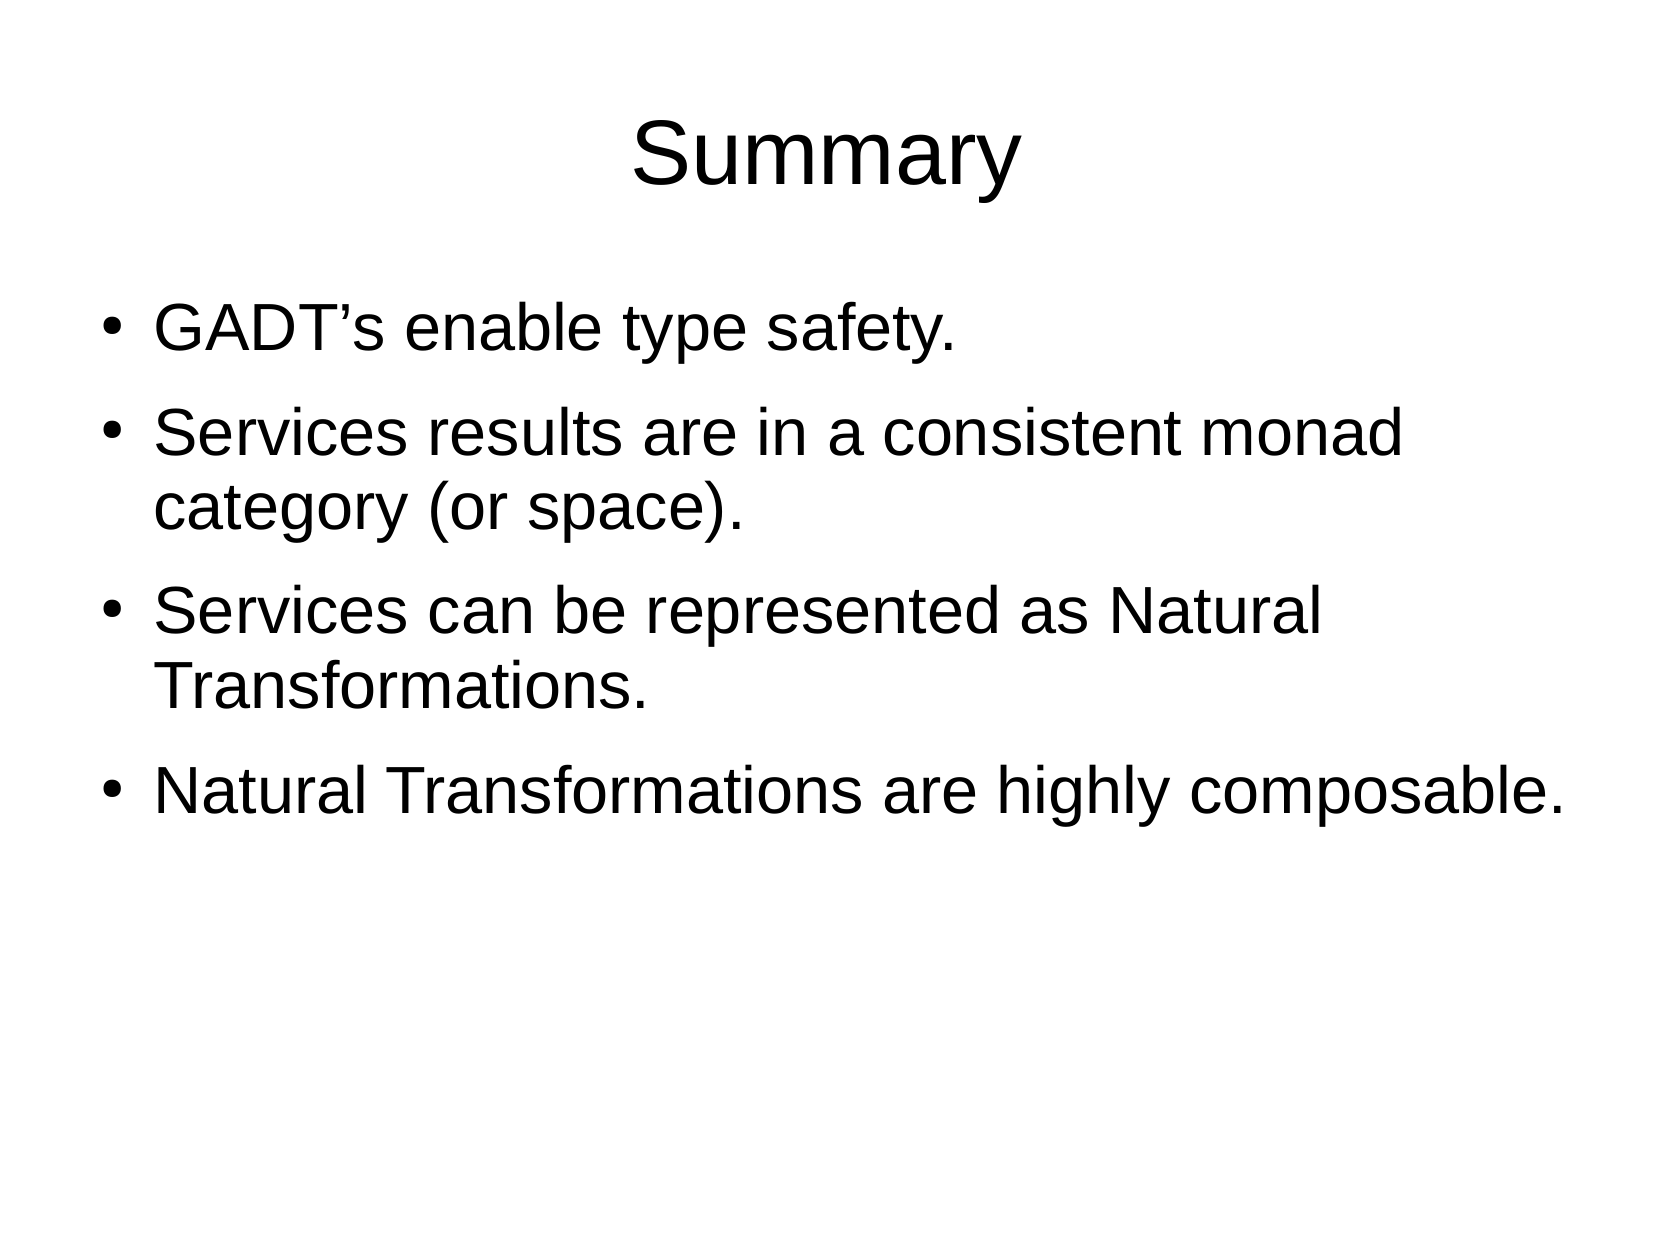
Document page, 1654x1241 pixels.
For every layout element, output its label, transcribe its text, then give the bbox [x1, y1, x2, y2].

title Summary [82, 49, 1571, 257]
list GADT’s enable type safety. Services results are in a consistent monad category (or space). Services can be represented as Natural Transformations. Natural Transformations are highly composable. [82, 290, 1571, 1010]
